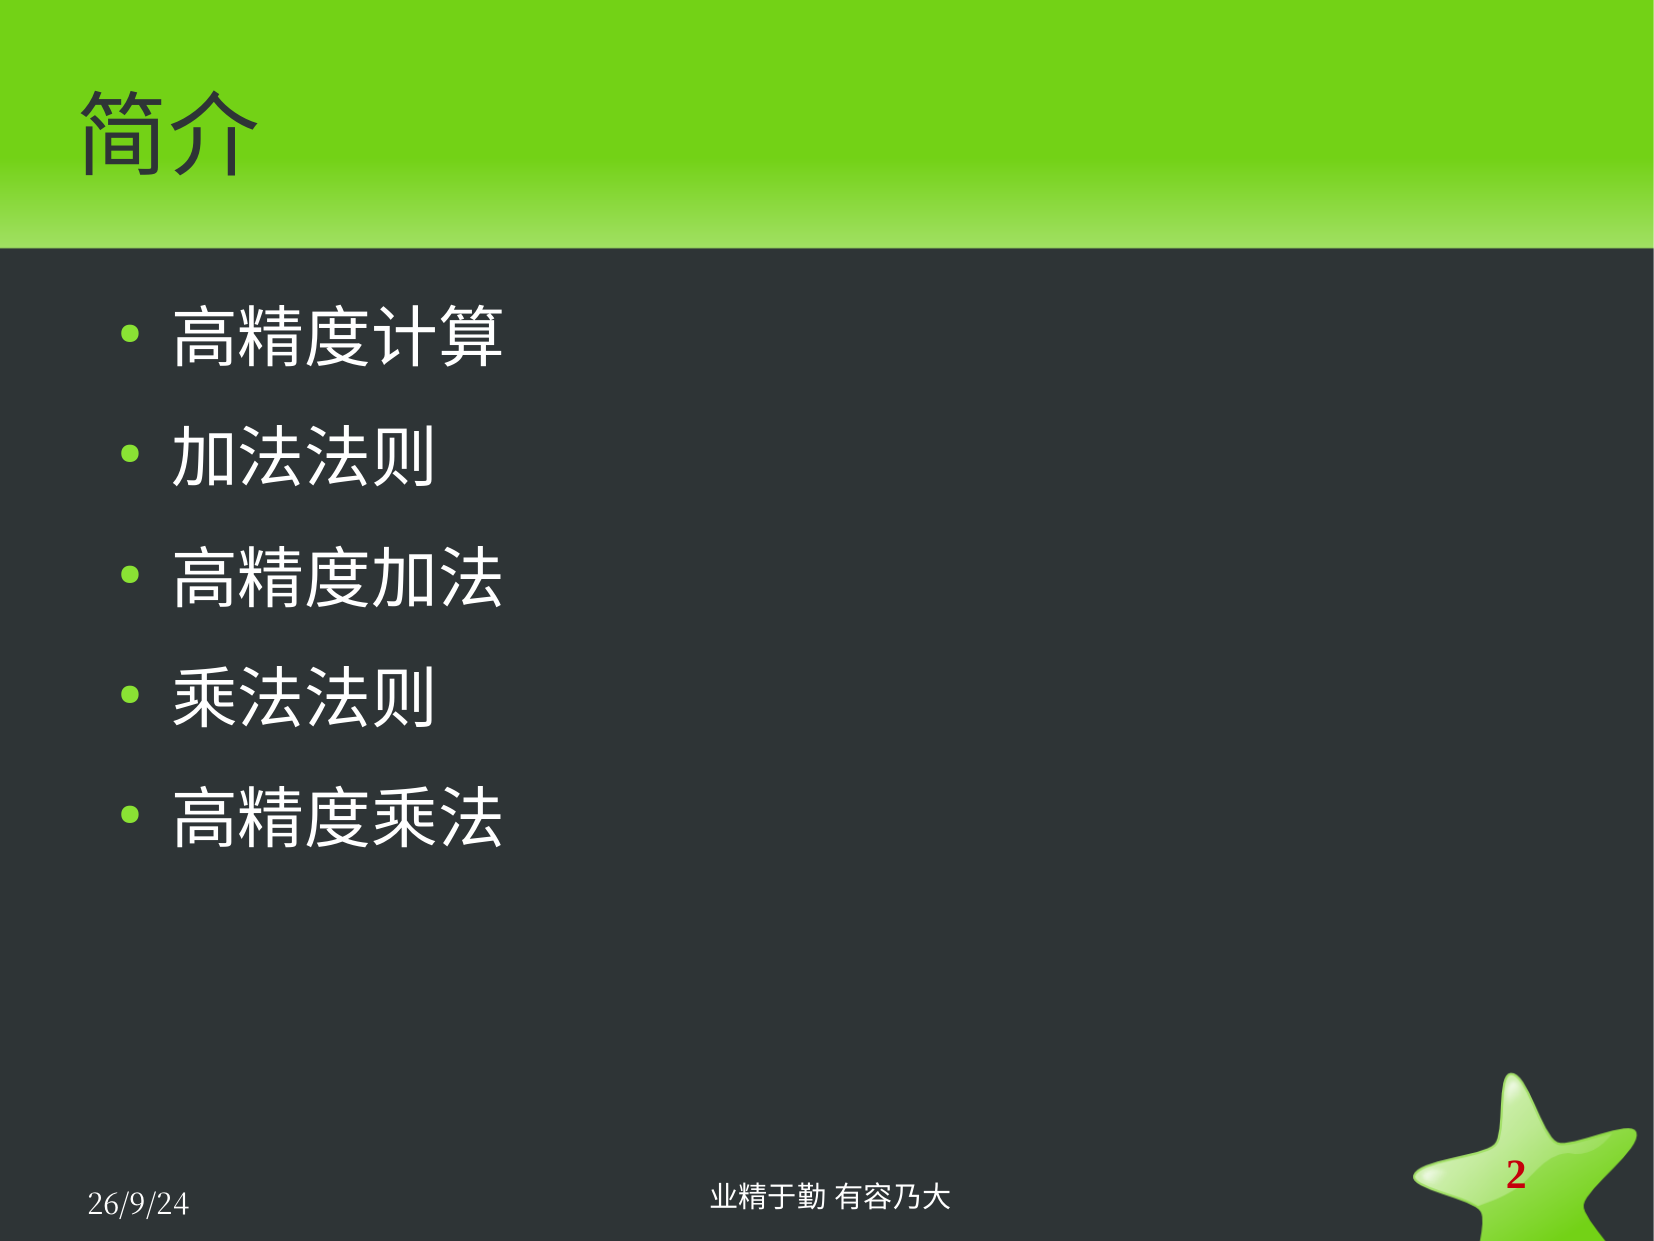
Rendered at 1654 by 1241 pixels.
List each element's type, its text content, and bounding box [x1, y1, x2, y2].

title 简介 [76, 29, 1565, 237]
picture [0, 0, 1654, 1241]
list 高精度计算 加法法则 高精度加法 乘法法则 高精度乘法 [82, 290, 1571, 1109]
